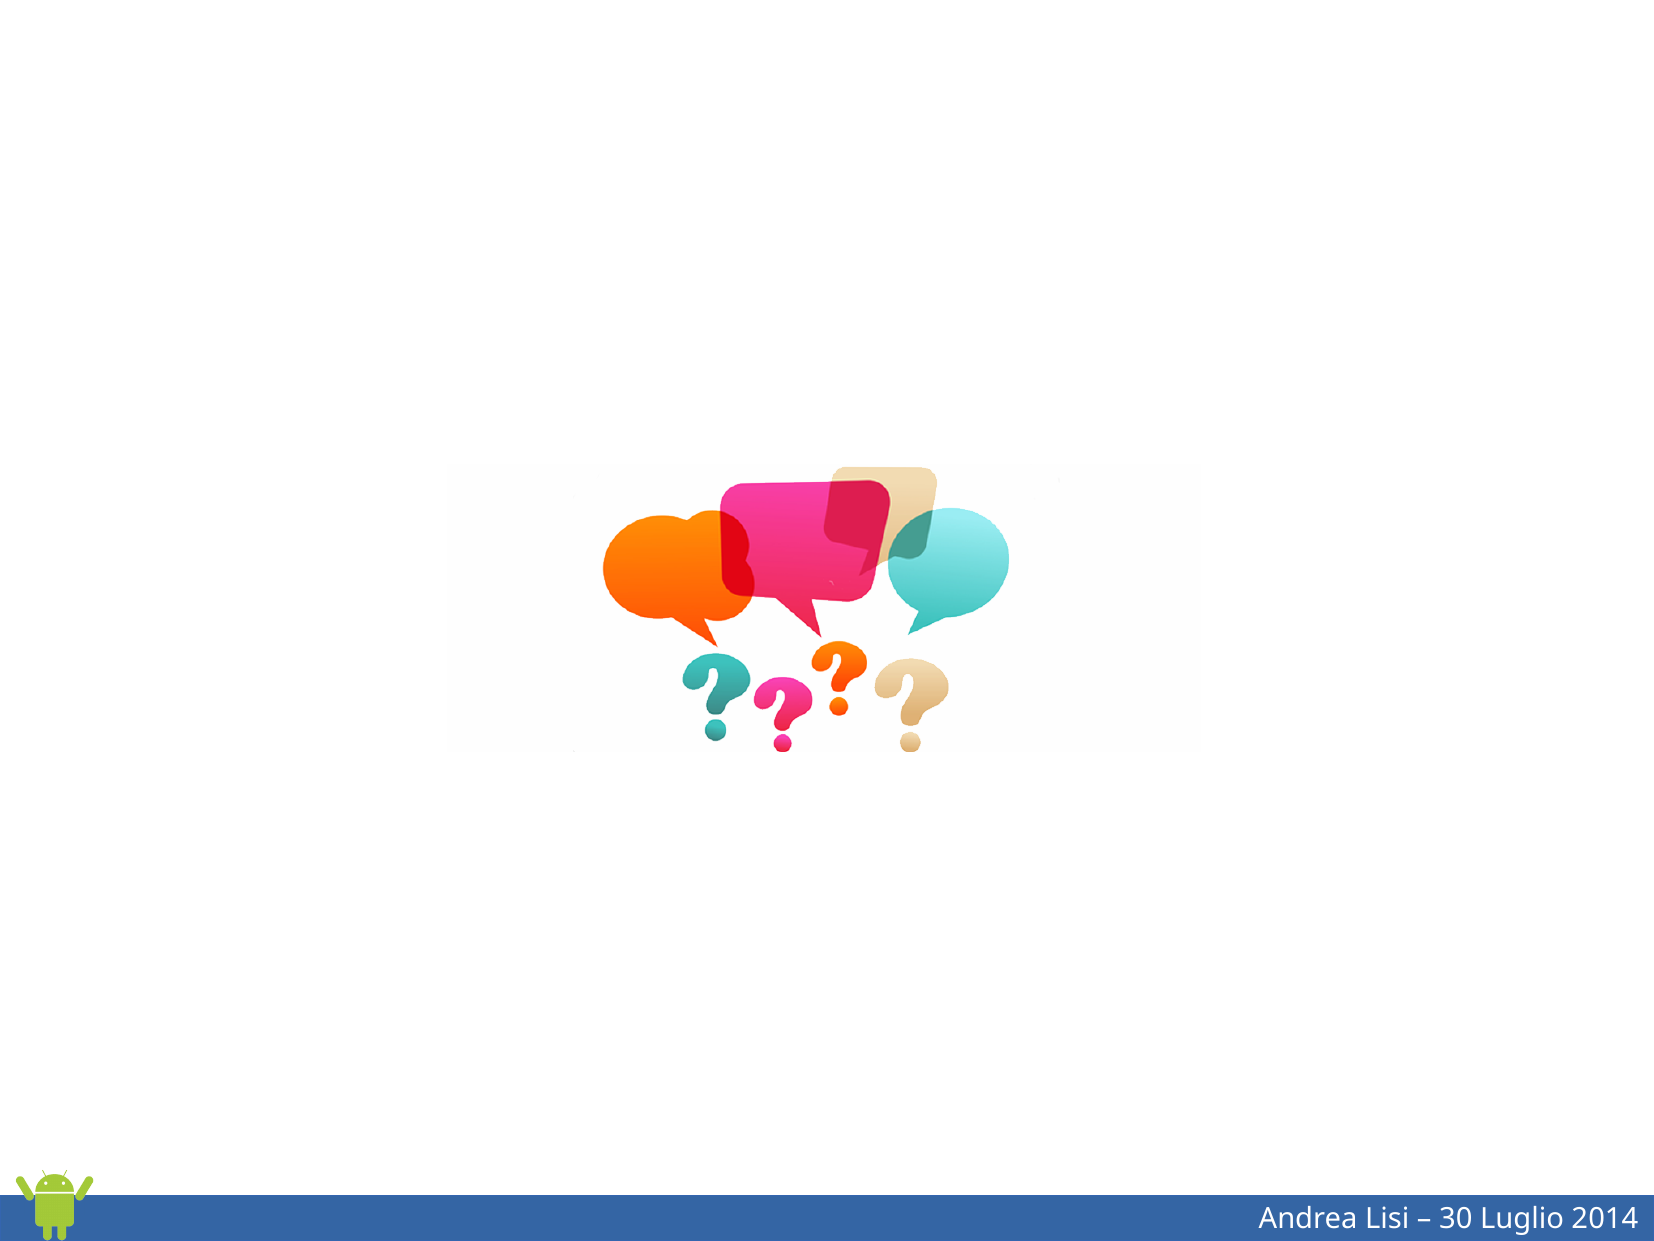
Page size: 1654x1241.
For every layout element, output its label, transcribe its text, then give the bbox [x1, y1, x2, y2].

picture [447, 464, 1201, 752]
text_box Andrea Lisi – 30 Luglio 2014 [100, 1195, 1654, 1241]
picture [9, 1167, 100, 1241]
